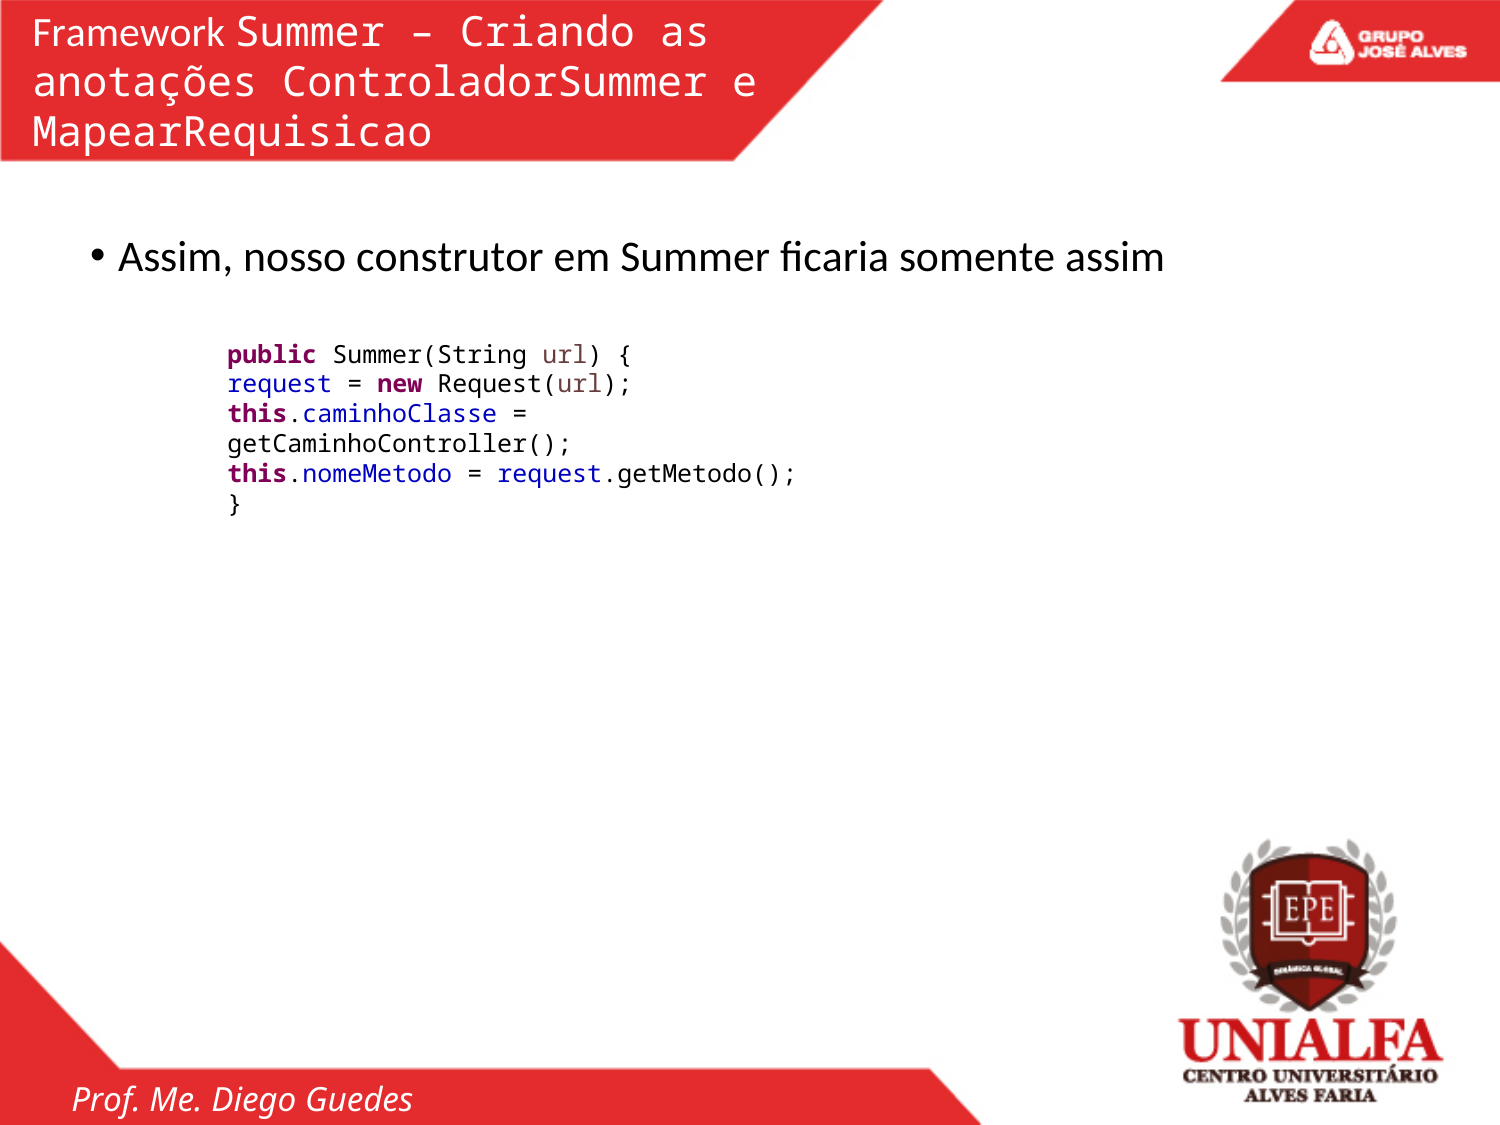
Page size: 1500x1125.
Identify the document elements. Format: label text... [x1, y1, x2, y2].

text_box Prof. Me. Diego Guedes [56, 1070, 711, 1125]
list Assim, nosso construtor em Summer ficaria somente assim [75, 225, 1426, 933]
text_box Framework Summer – Criando as anotações ControladorSummer e MapearRequisicao [17, 0, 839, 163]
picture [0, 0, 1500, 1125]
text_box public Summer(String url) { request = new Request(url); this.caminhoClasse = getCaminhoController(); this.nomeMetodo = request.getMetodo(); } [212, 330, 848, 496]
